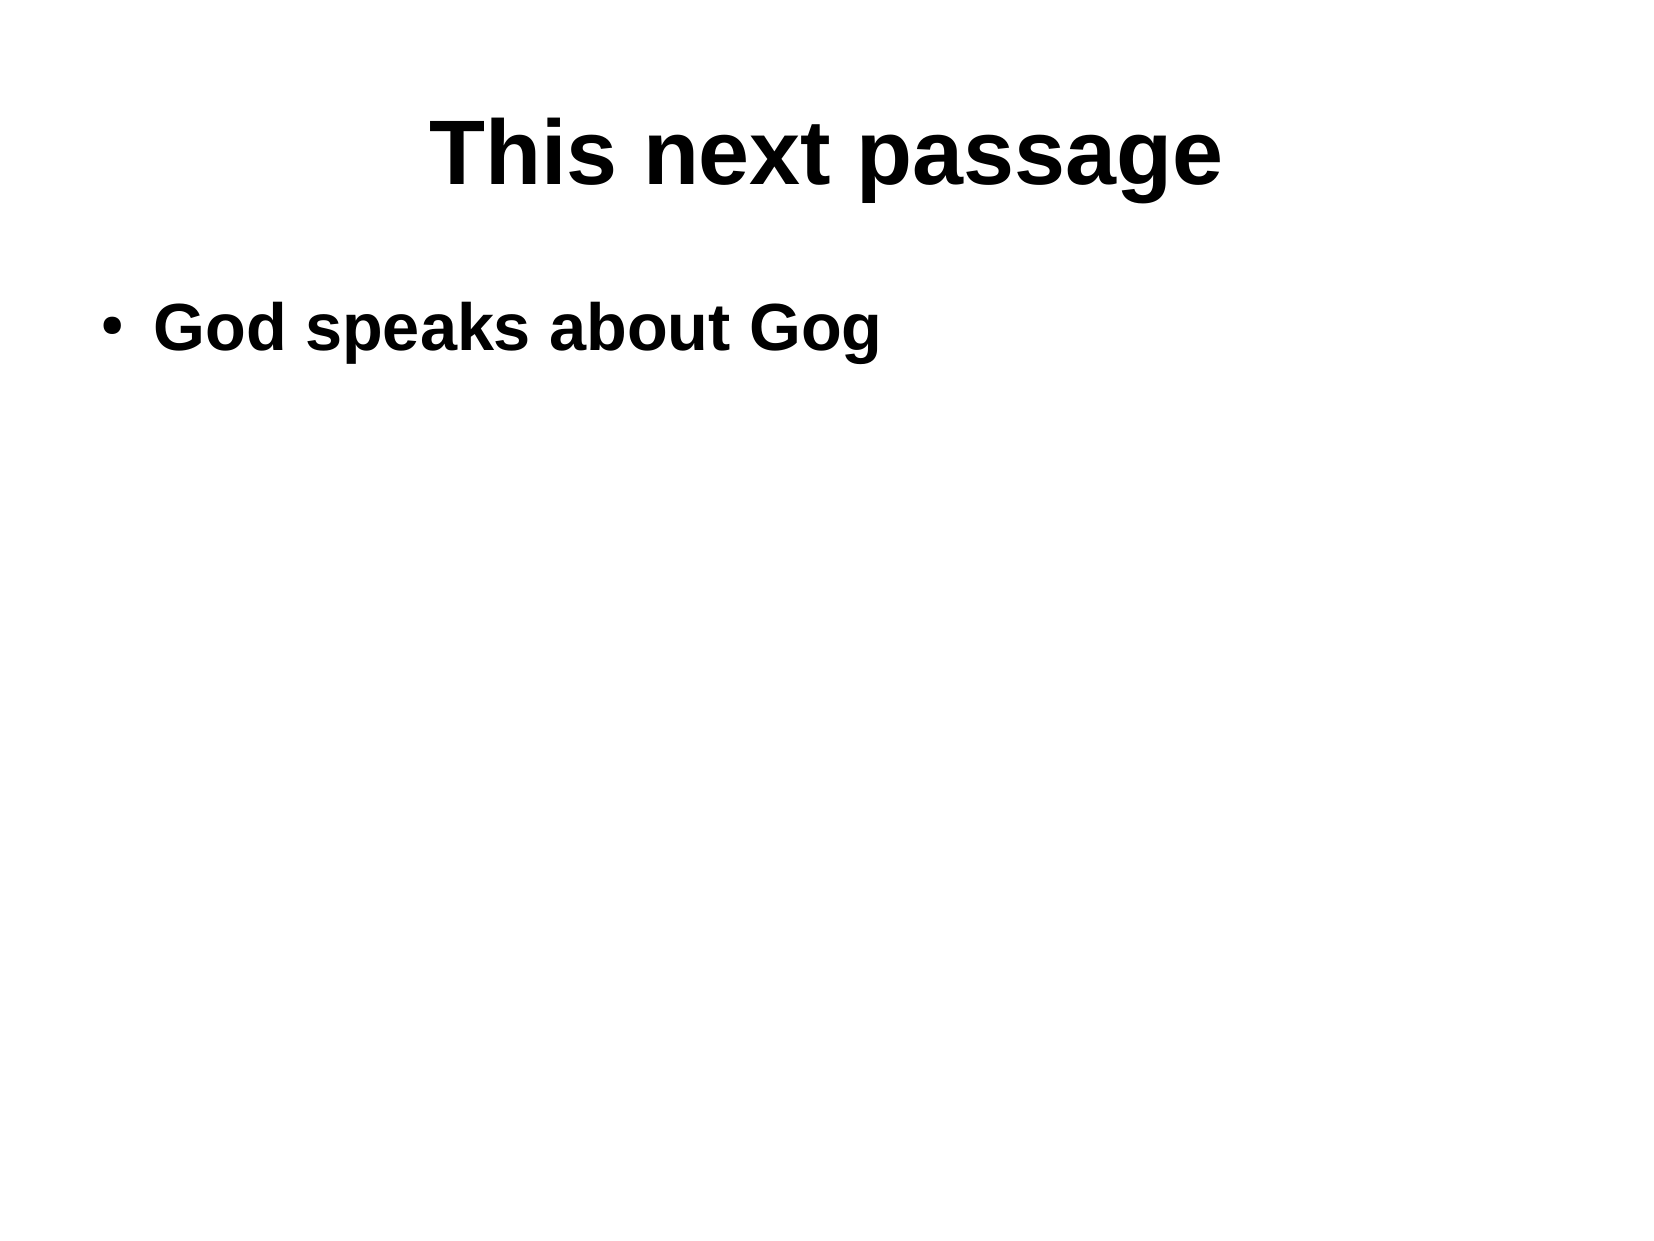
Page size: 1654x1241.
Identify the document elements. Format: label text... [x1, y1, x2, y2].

list God speaks about Gog [82, 290, 1571, 1109]
title This next passage [82, 49, 1571, 257]
